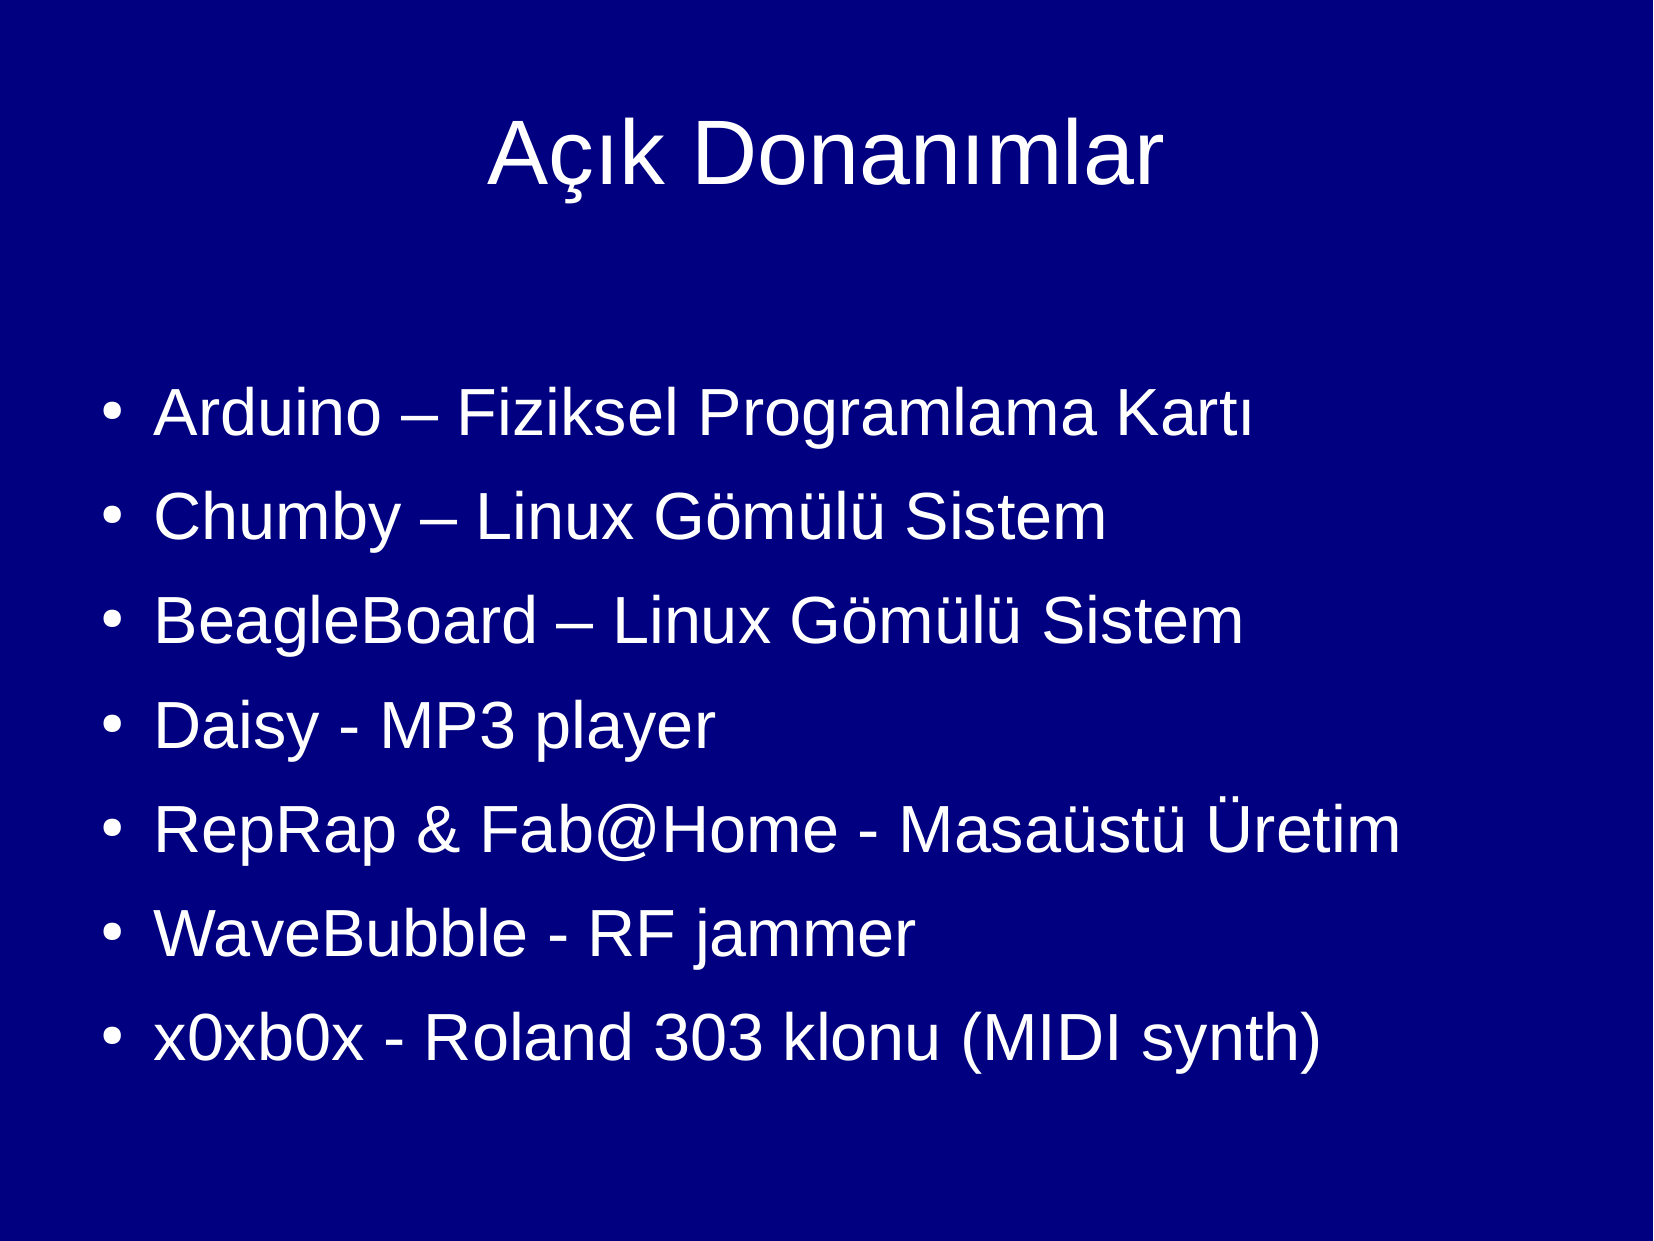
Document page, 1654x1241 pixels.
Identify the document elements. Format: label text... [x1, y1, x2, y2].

title Açık Donanımlar [82, 49, 1571, 257]
list Arduino – Fiziksel Programlama Kartı Chumby – Linux Gömülü Sistem BeagleBoard – Linux Gömülü Sistem Daisy - MP3 player RepRap & Fab@Home - Masaüstü Üretim WaveBubble - RF jammer x0xb0x - Roland 303 klonu (MIDI synth) [82, 375, 1571, 1109]
